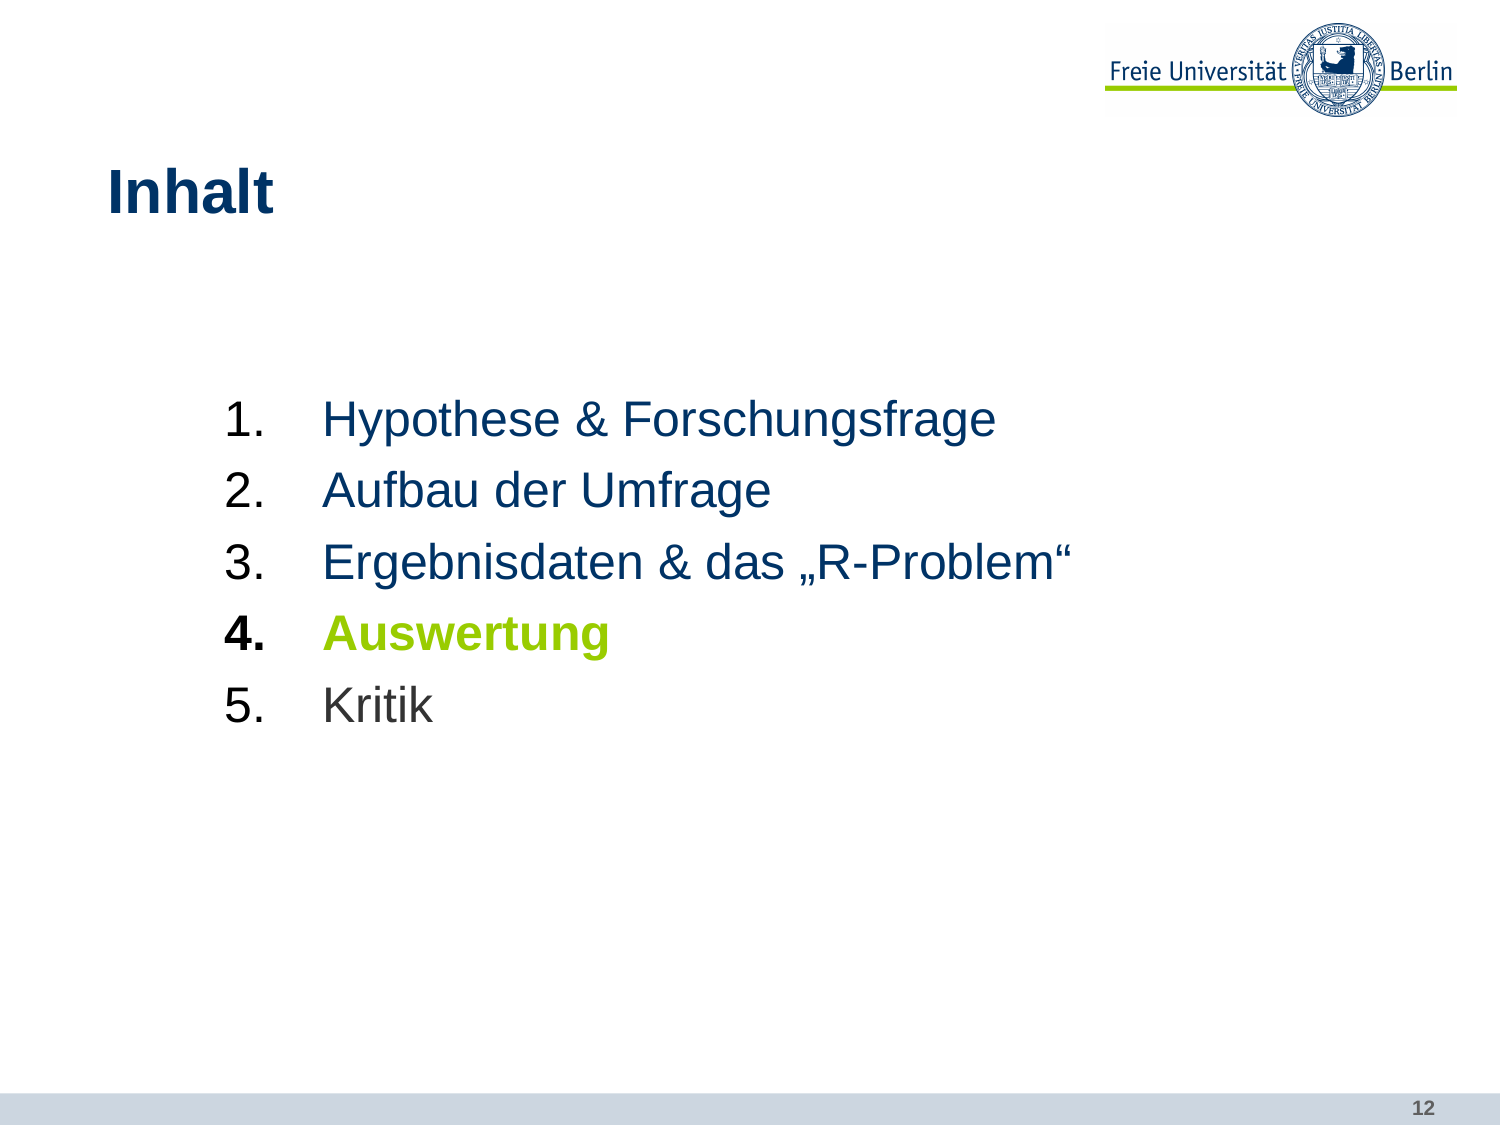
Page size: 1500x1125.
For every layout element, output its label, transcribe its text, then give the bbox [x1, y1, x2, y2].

list Hypothese & Forschungsfrage Aufbau der Umfrage Ergebnisdaten & das „R-Problem“ Auswertung Kritik [209, 377, 1154, 879]
title Inhalt [41, 155, 1459, 226]
picture [1105, 23, 1457, 117]
